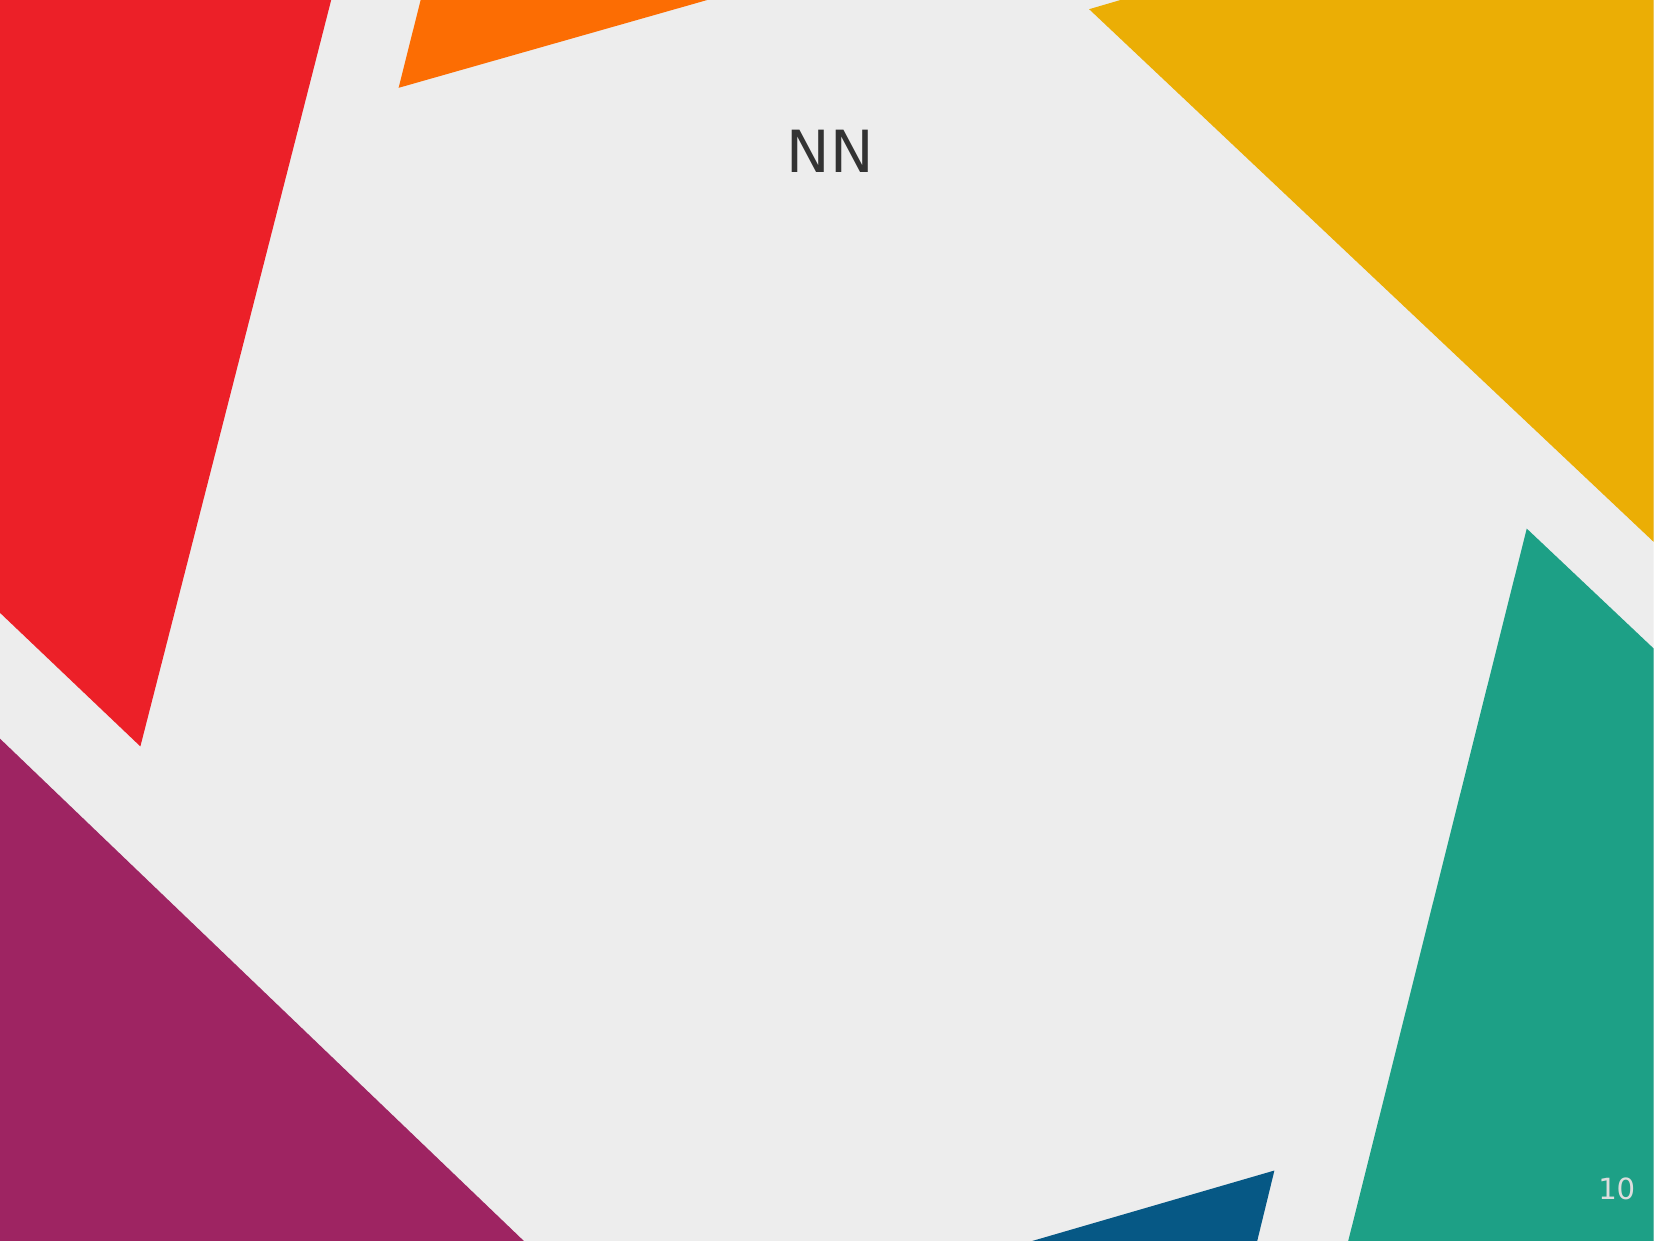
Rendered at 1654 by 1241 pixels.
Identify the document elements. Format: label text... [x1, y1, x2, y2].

title NN [289, 49, 1371, 257]
